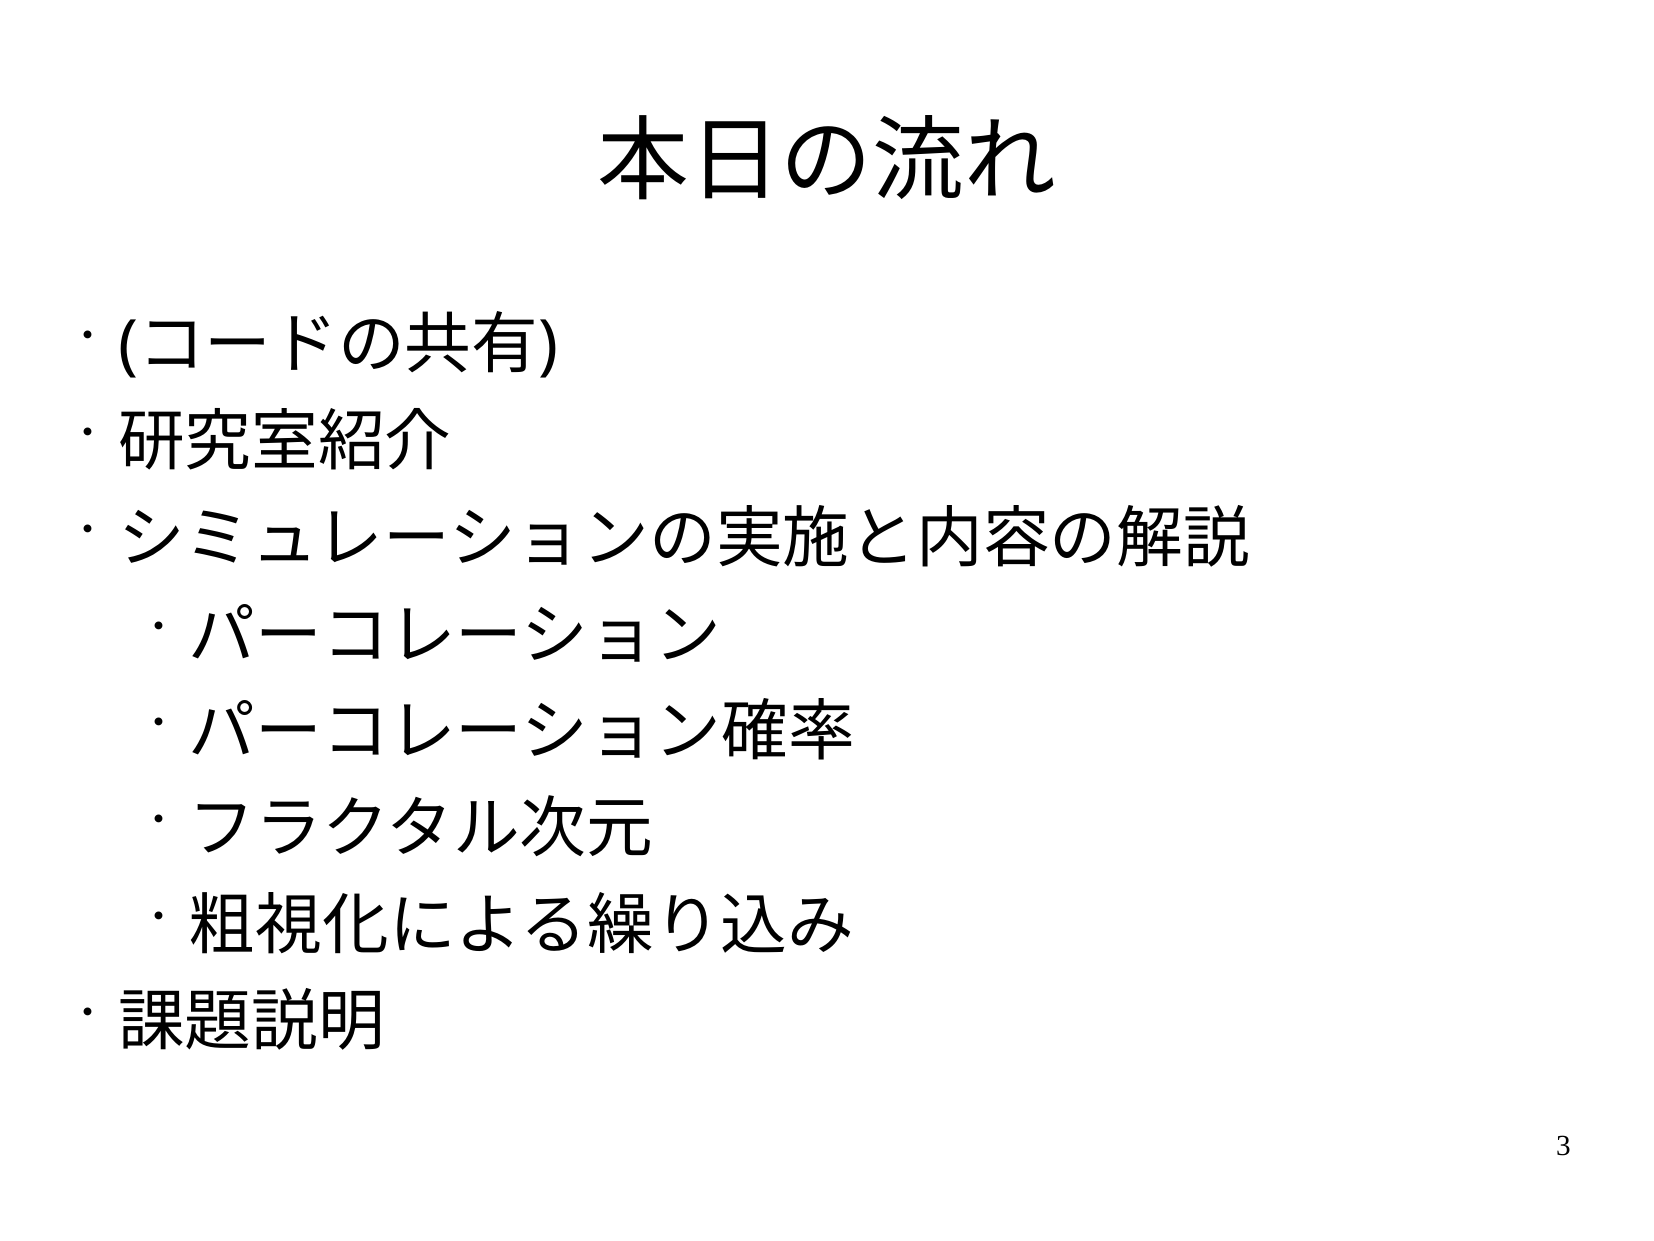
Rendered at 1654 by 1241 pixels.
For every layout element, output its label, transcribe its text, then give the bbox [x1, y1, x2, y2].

subtitle (コードの共有) 研究室紹介 シミュレーションの実施と内容の解説 パーコレーション パーコレーション確率 フラクタル次元 粗視化による繰り込み 課題説明 [82, 290, 1571, 1150]
title 本日の流れ [82, 49, 1571, 257]
